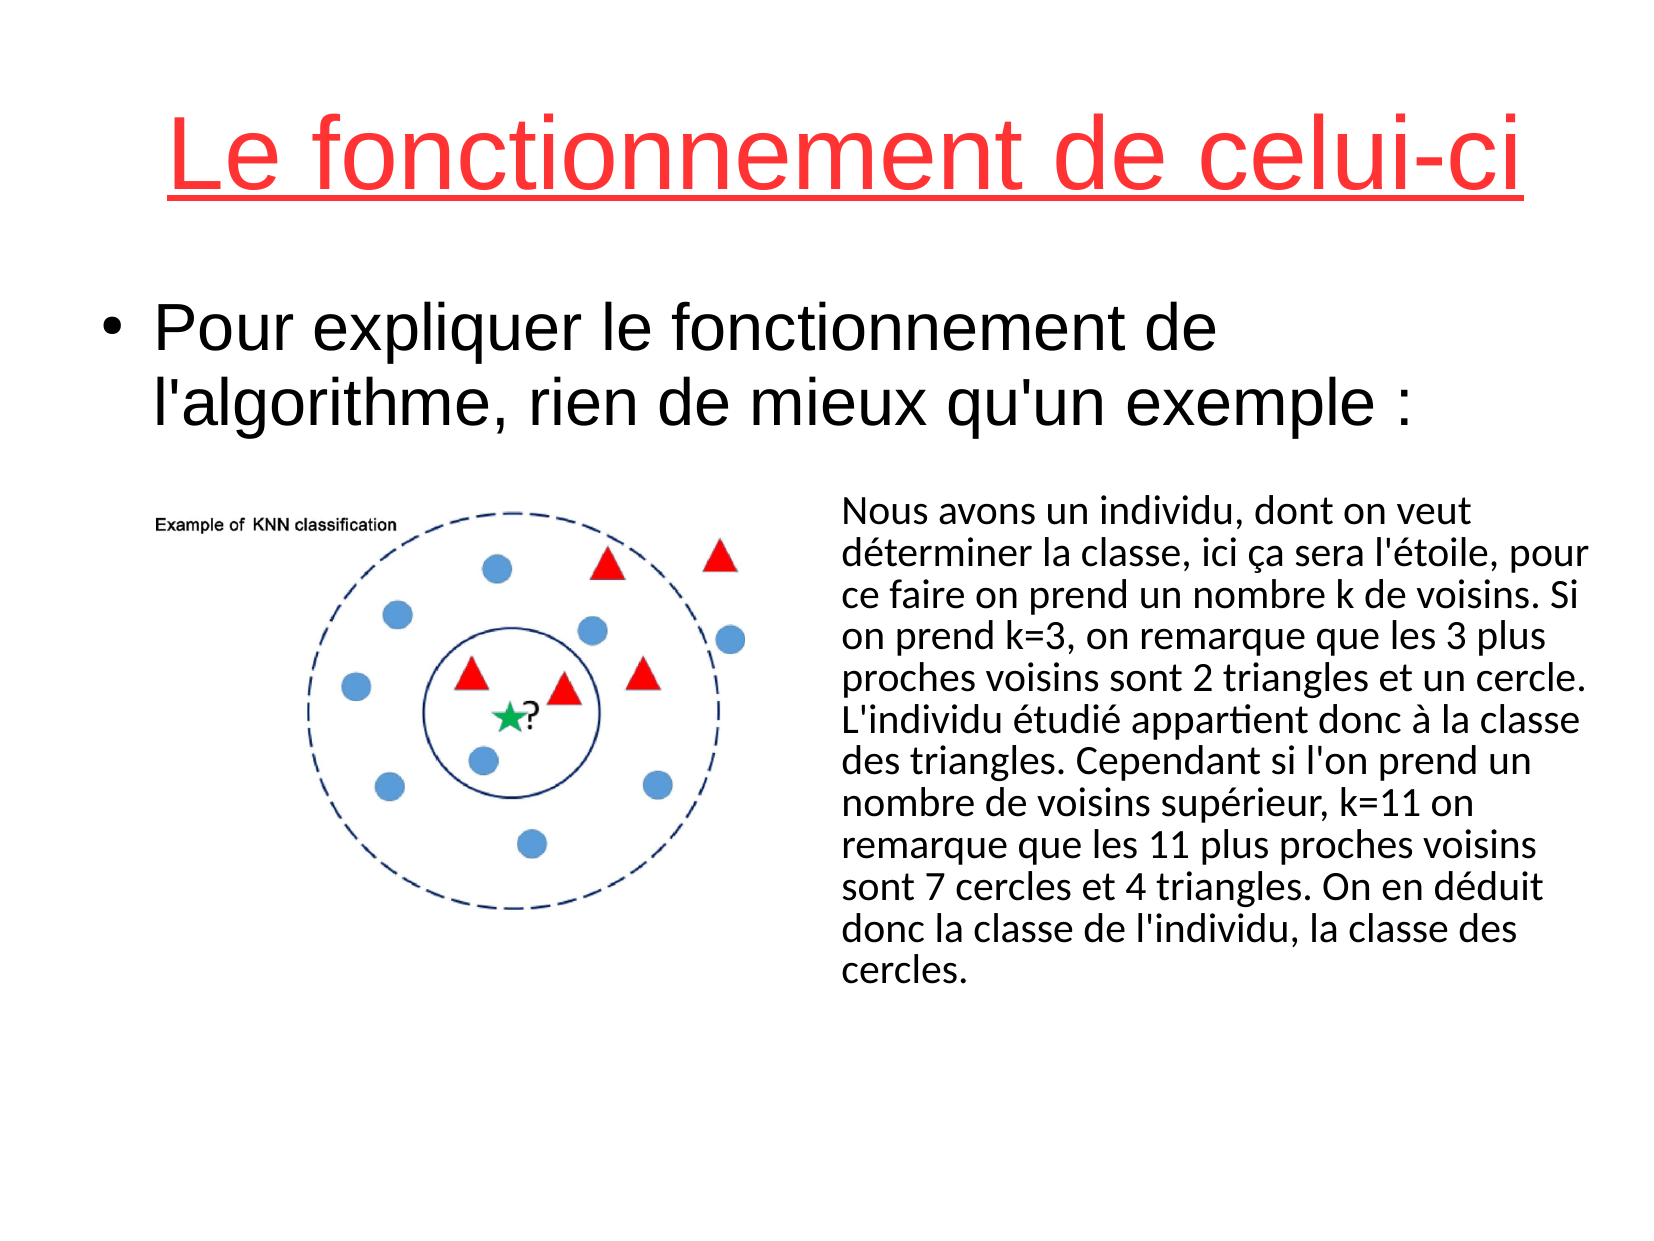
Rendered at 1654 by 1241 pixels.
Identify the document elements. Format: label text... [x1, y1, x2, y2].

picture [156, 511, 745, 910]
title Le fonctionnement de celui-ci [82, 49, 1571, 257]
text_box Nous avons un individu, dont on veut déterminer la classe, ici ça sera l'étoile, pour ce faire on prend un nombre k de voisins. Si on prend k=3, on remarque que les 3 plus proches voisins sont 2 triangles et un cercle. L'individu étudié appartient donc à la classe des triangles. Cependant si l'on prend un nombre de voisins supérieur, k=11 on remarque que les 11 plus proches voisins sont 7 cercles et 4 triangles. On en déduit donc la classe de l'individu, la classe des cercles. [826, 485, 1607, 1114]
list Pour expliquer le fonctionnement de l'algorithme, rien de mieux qu'un exemple : [82, 290, 1571, 461]
